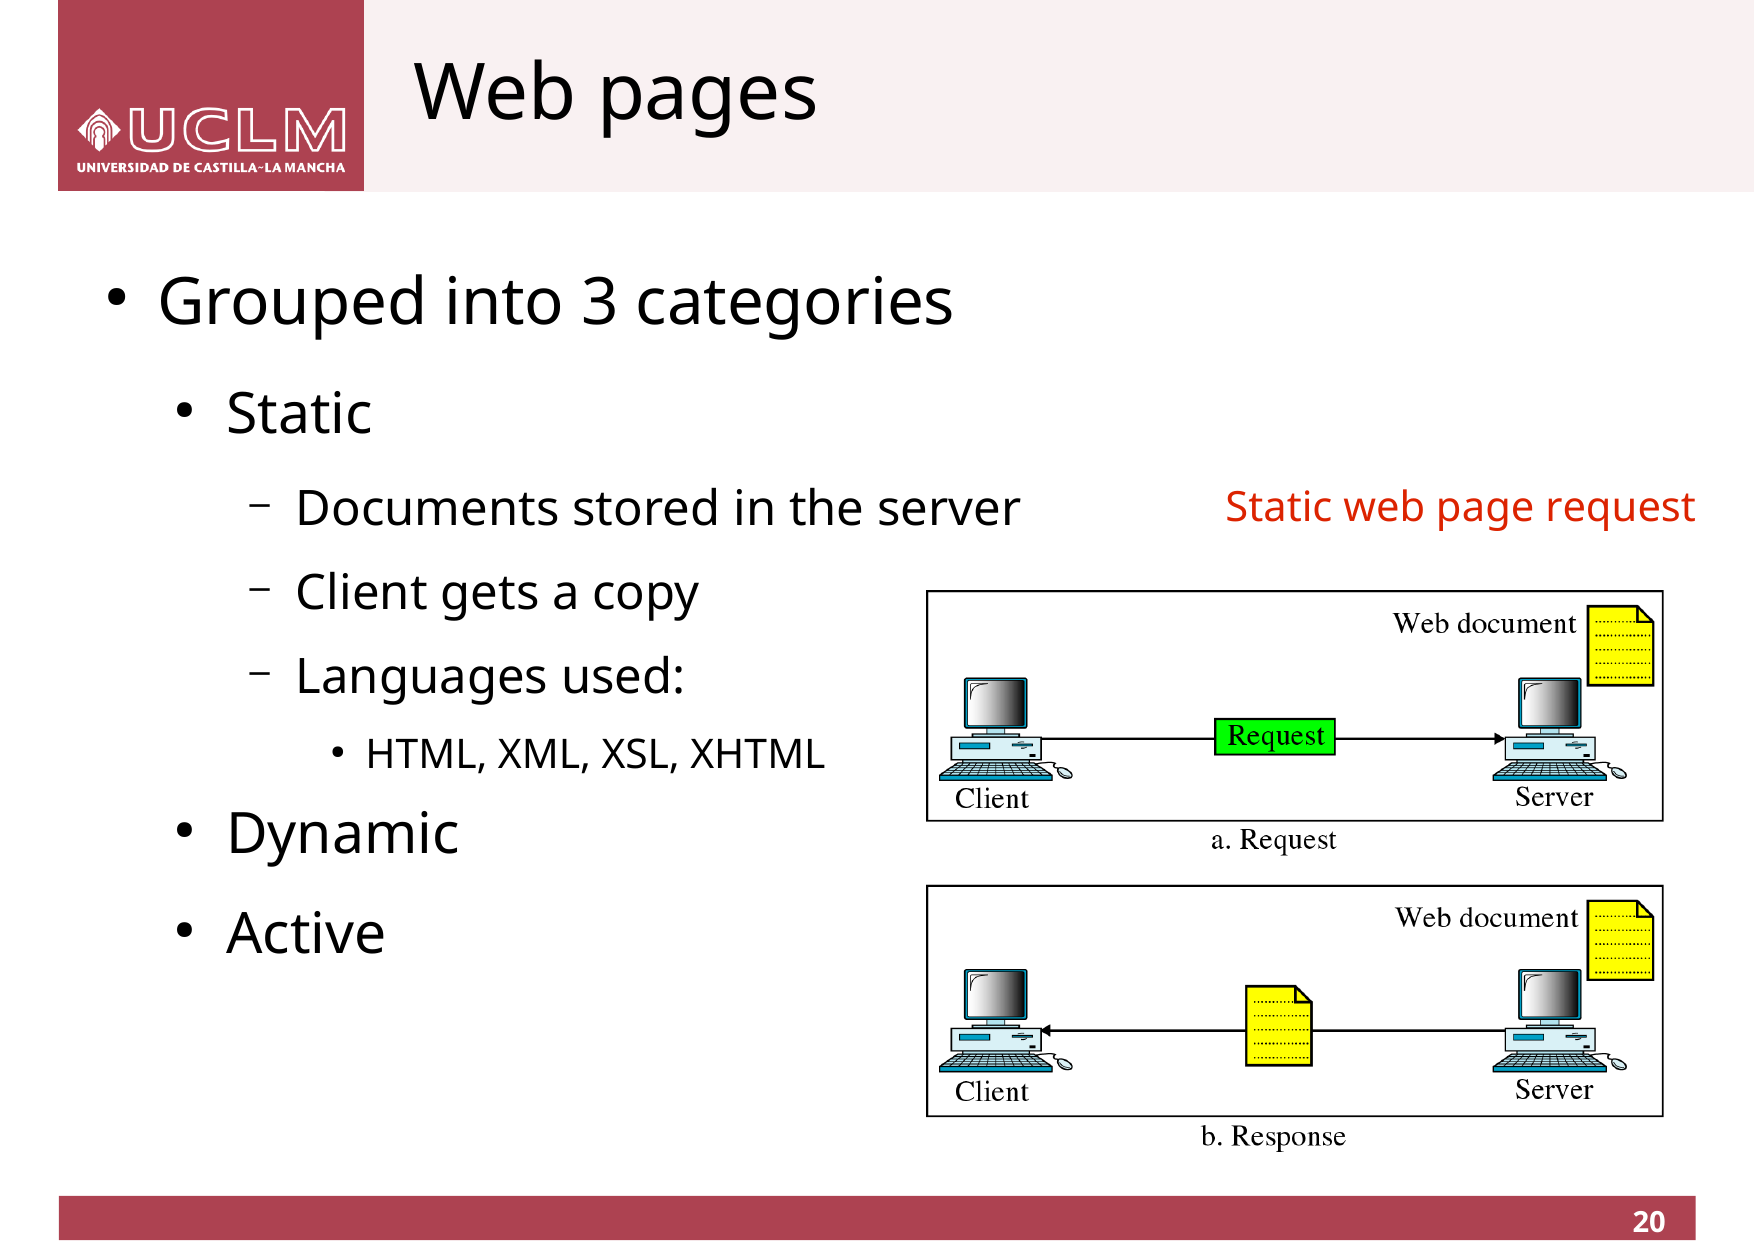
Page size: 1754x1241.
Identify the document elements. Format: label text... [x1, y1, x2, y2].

picture [58, 0, 364, 191]
list Grouped into 3 categories Static Documents stored in the server Client gets a copy Languages used: HTML, XML, XSL, XHTML Dynamic Active [87, 254, 1667, 974]
picture [926, 590, 1664, 1152]
text_box Static web page request [1210, 472, 1680, 538]
title Web pages [413, 0, 1667, 198]
